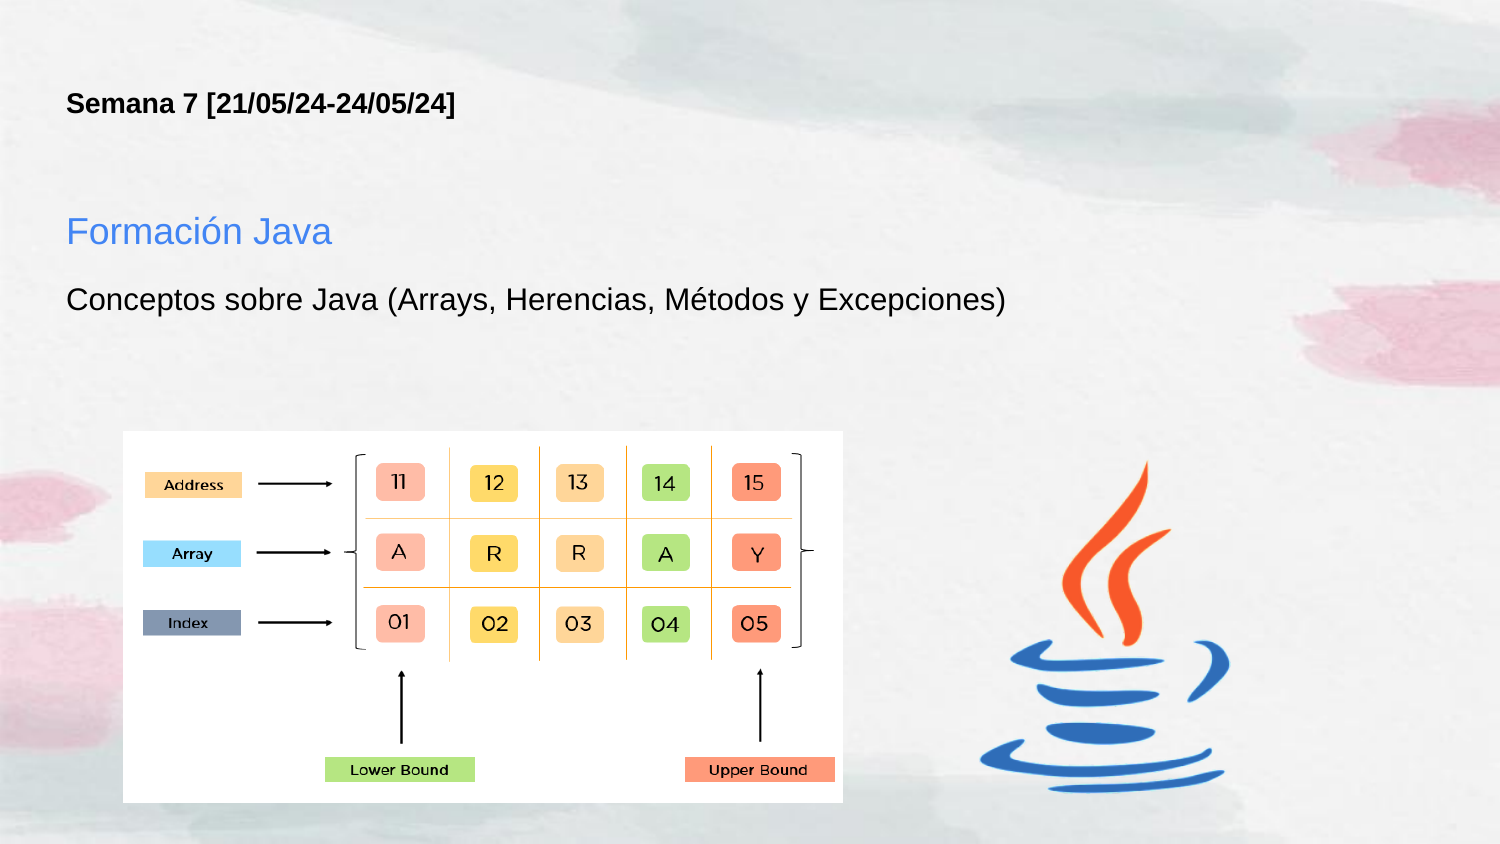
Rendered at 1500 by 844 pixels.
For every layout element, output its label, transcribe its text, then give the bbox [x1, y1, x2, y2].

title Semana 7 [21/05/24-24/05/24] [51, 72, 1449, 167]
list Formación Java Conceptos sobre Java (Arrays, Herencias, Métodos y Excepciones) [51, 189, 1449, 750]
picture [0, 0, 1500, 844]
